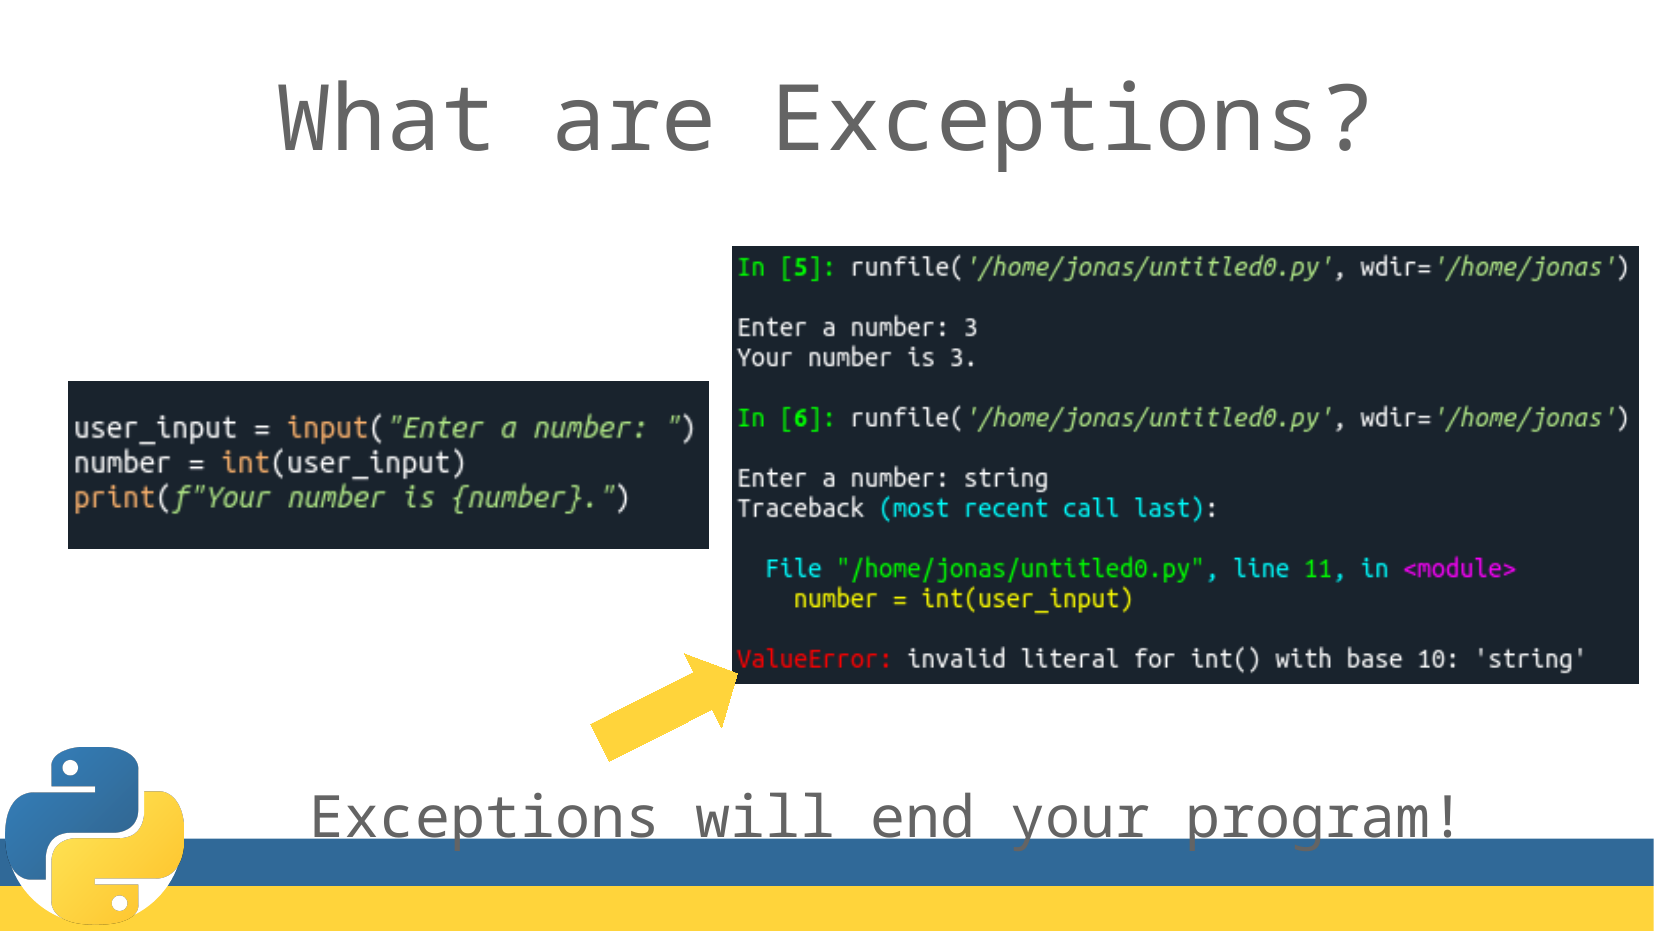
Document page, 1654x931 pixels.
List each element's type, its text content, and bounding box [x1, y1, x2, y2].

text_box Exceptions will end your program! [295, 767, 1480, 841]
text_box [590, 653, 738, 762]
picture [732, 246, 1639, 684]
title What are Exceptions? [82, 37, 1571, 193]
picture [5, 747, 184, 925]
picture [68, 381, 709, 549]
